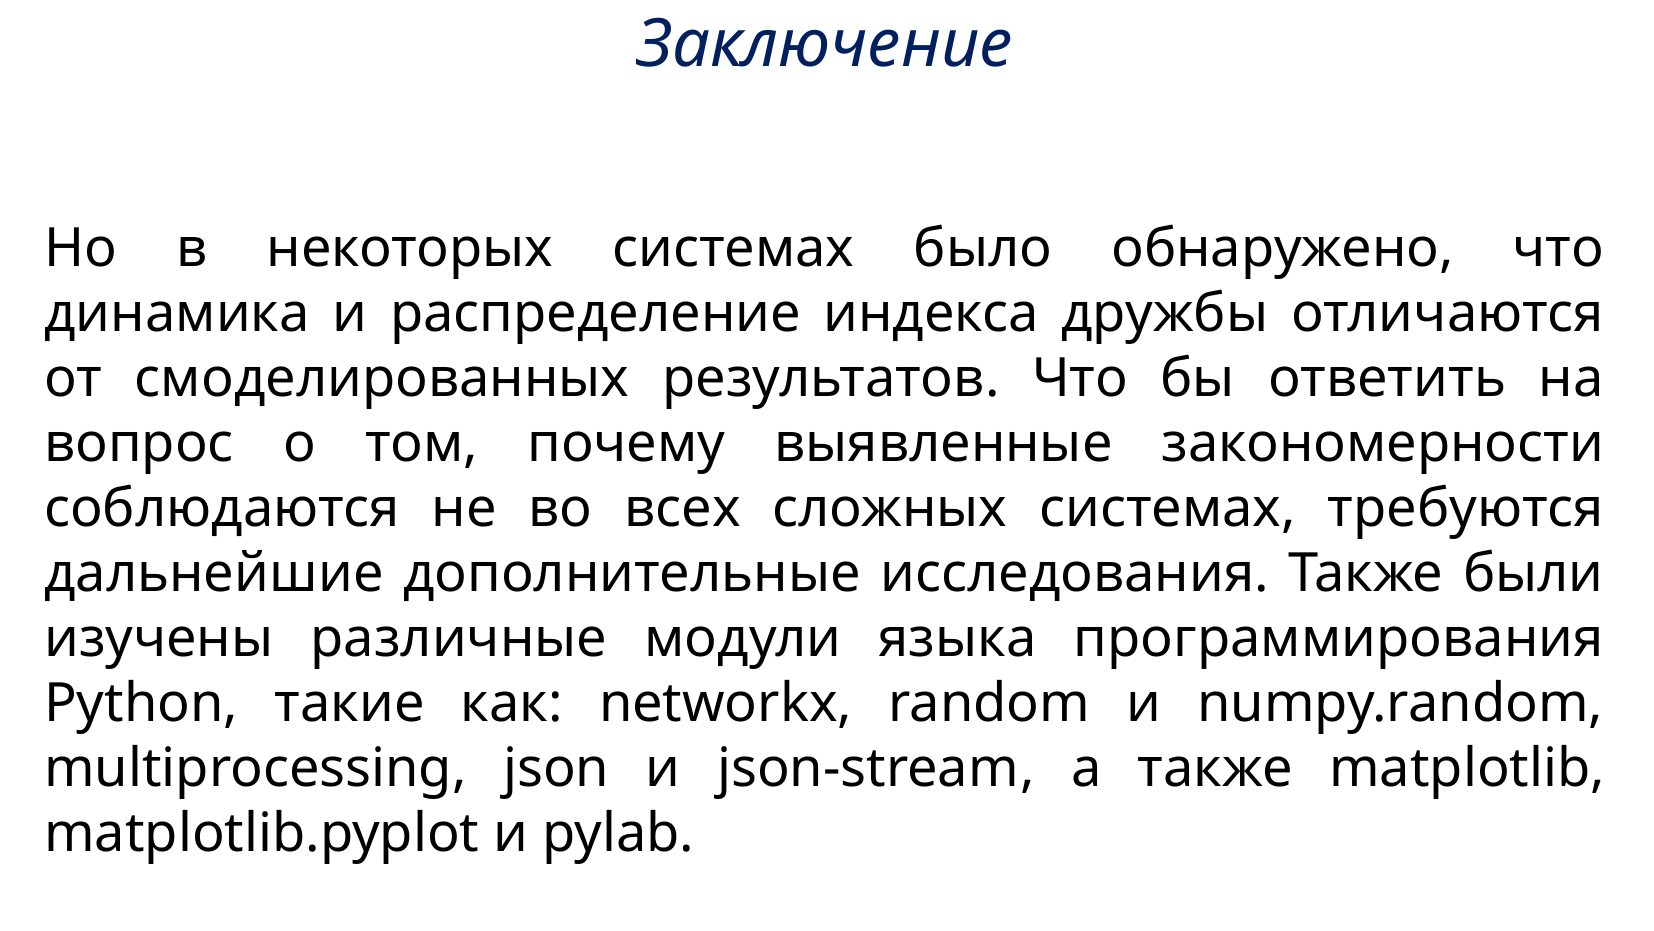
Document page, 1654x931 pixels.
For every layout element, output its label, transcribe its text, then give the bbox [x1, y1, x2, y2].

text_box Заключение [621, 0, 1029, 88]
text_box Но в некоторых системах было обнаружено, что динамика и распределение индекса дружбы отличаются от смоделированных результатов. Что бы ответить на вопрос о том, почему выявленные закономерности соблюдаются не во всех сложных системах, требуются дальнейшие дополнительные исследования. Также были изучены различные модули языка программирования Python, такие как: networkx, random и numpy.random, multiprocessing, json и json-stream, а также matplotlib, matplotlib.pyplot и pylab. [29, 205, 1621, 870]
